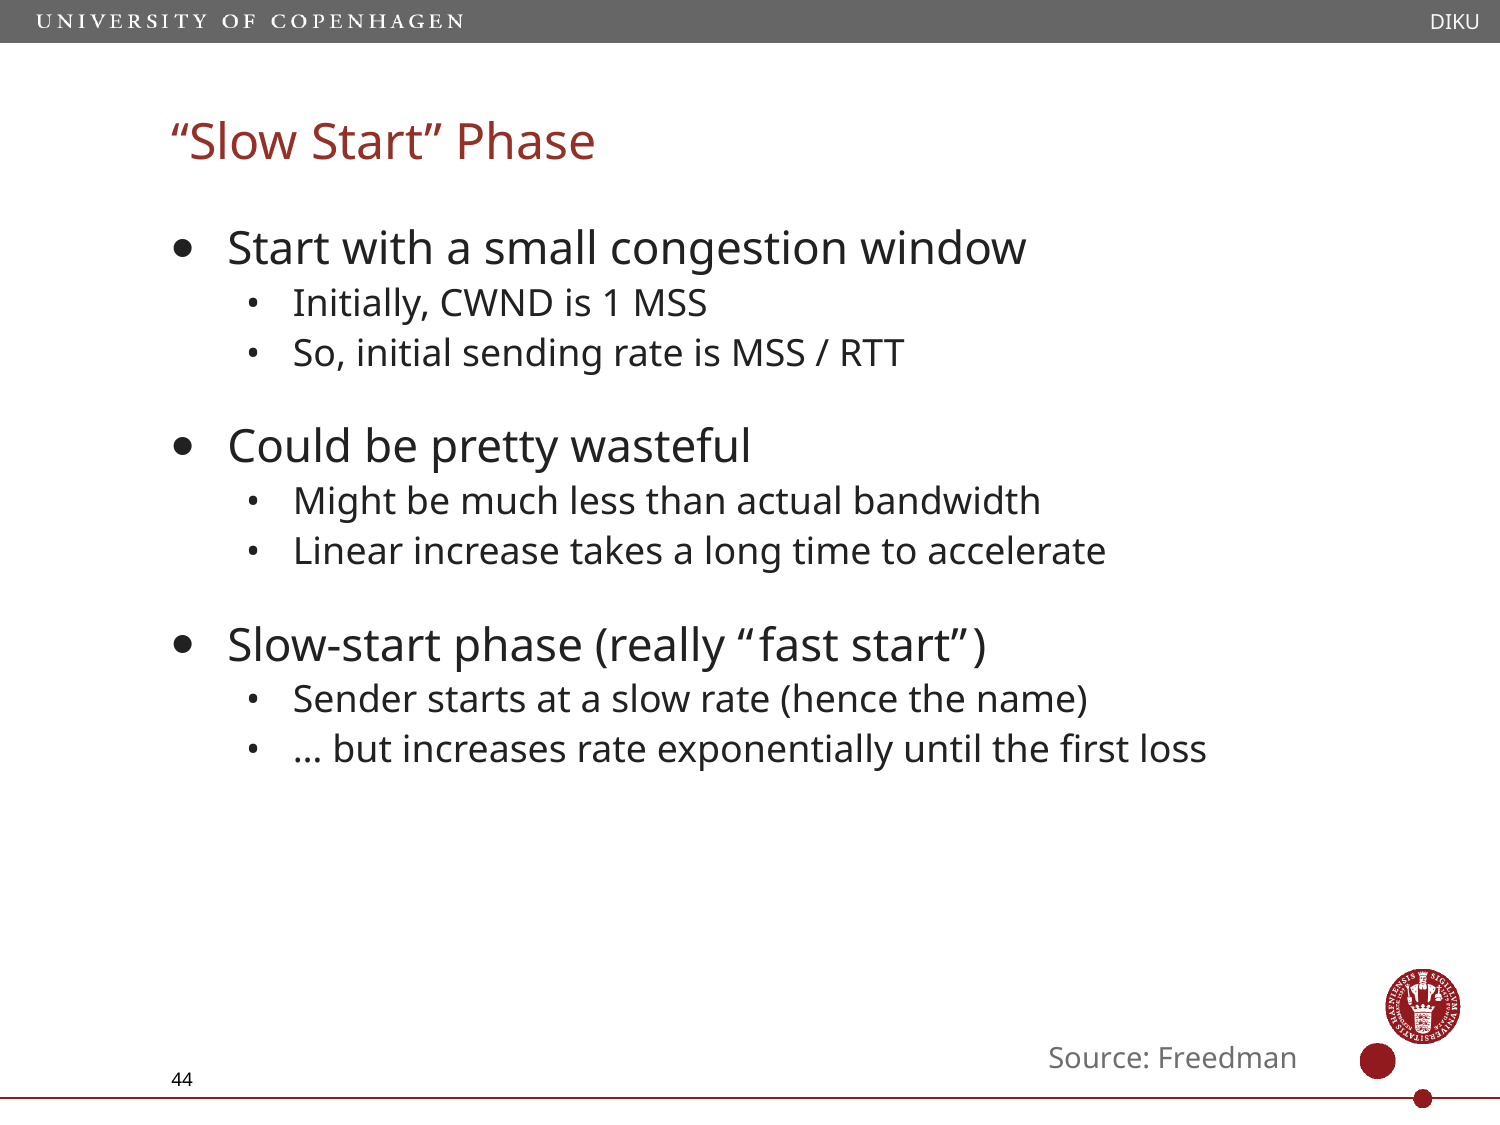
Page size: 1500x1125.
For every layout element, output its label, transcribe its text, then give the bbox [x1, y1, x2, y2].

text_box Source: Freedman [1033, 1031, 1341, 1083]
text_box DIKU [469, 0, 1495, 43]
text_box <number> [171, 1067, 522, 1092]
title “Slow Start” Phase [171, 75, 1329, 171]
list Start with a small congestion window Initially, CWND is 1 MSS So, initial sending rate is MSS / RTT Could be pretty wasteful Might be much less than actual bandwidth Linear increase takes a long time to accelerate Slow-start phase (really “fast start”) Sender starts at a slow rate (hence the name) … but increases rate exponentially until the first loss [171, 225, 1329, 900]
picture [0, 910, 1500, 1122]
